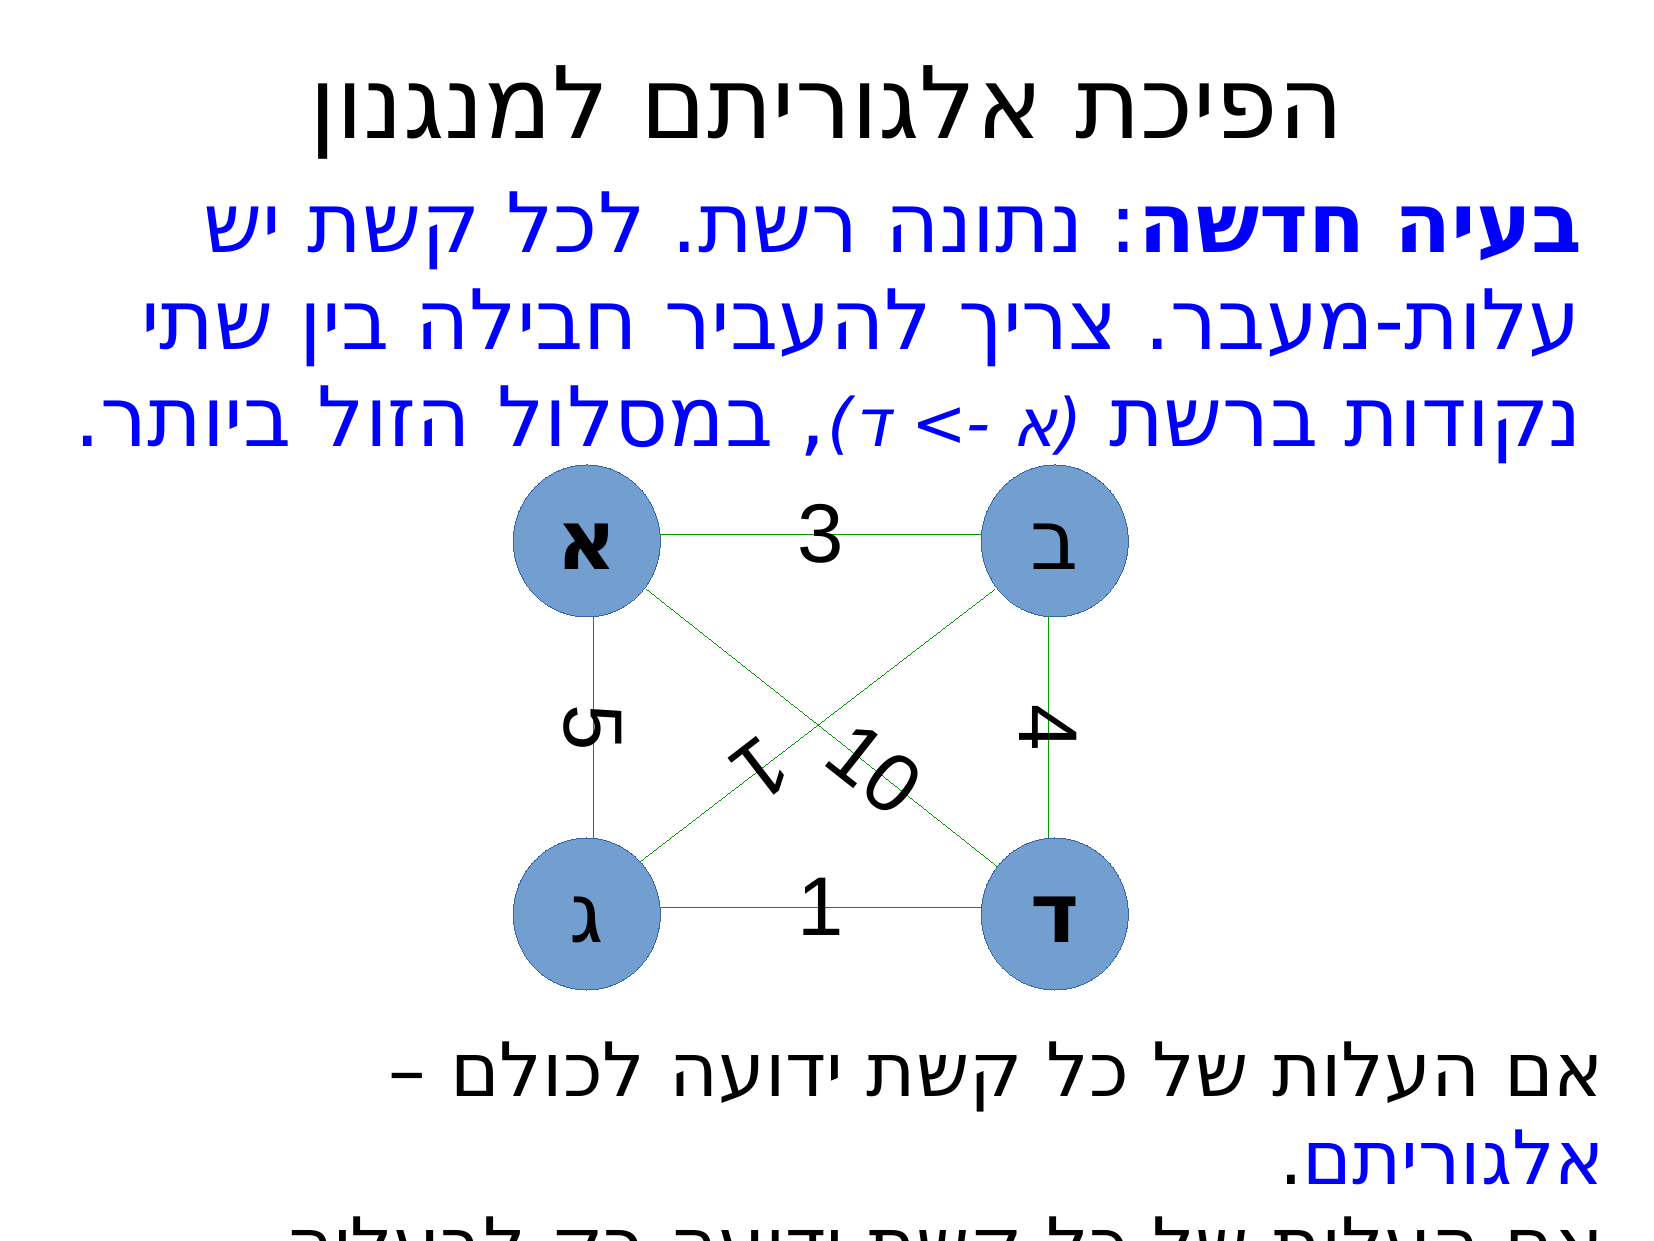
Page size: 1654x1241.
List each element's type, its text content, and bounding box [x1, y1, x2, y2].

text_box ג [513, 837, 661, 991]
text_box ב [981, 464, 1129, 617]
title הפיכת אלגוריתם למנגנון [0, 0, 1654, 211]
text_box ד [981, 837, 1129, 991]
text_box אם העלות של כל קשת ידועה לכולם – אלגוריתם. אם העלות של כל קשת ידועה רק לבעליה – מנגנון. [30, 1020, 1621, 1232]
list בעיה חדשה: נתונה רשת. לכל קשת יש עלות-מעבר. צריך להעביר חבילה בין שתי נקודות ברשת (א -> ד), במסלול הזול ביותר. [15, 211, 1654, 1036]
text_box א [513, 464, 661, 617]
